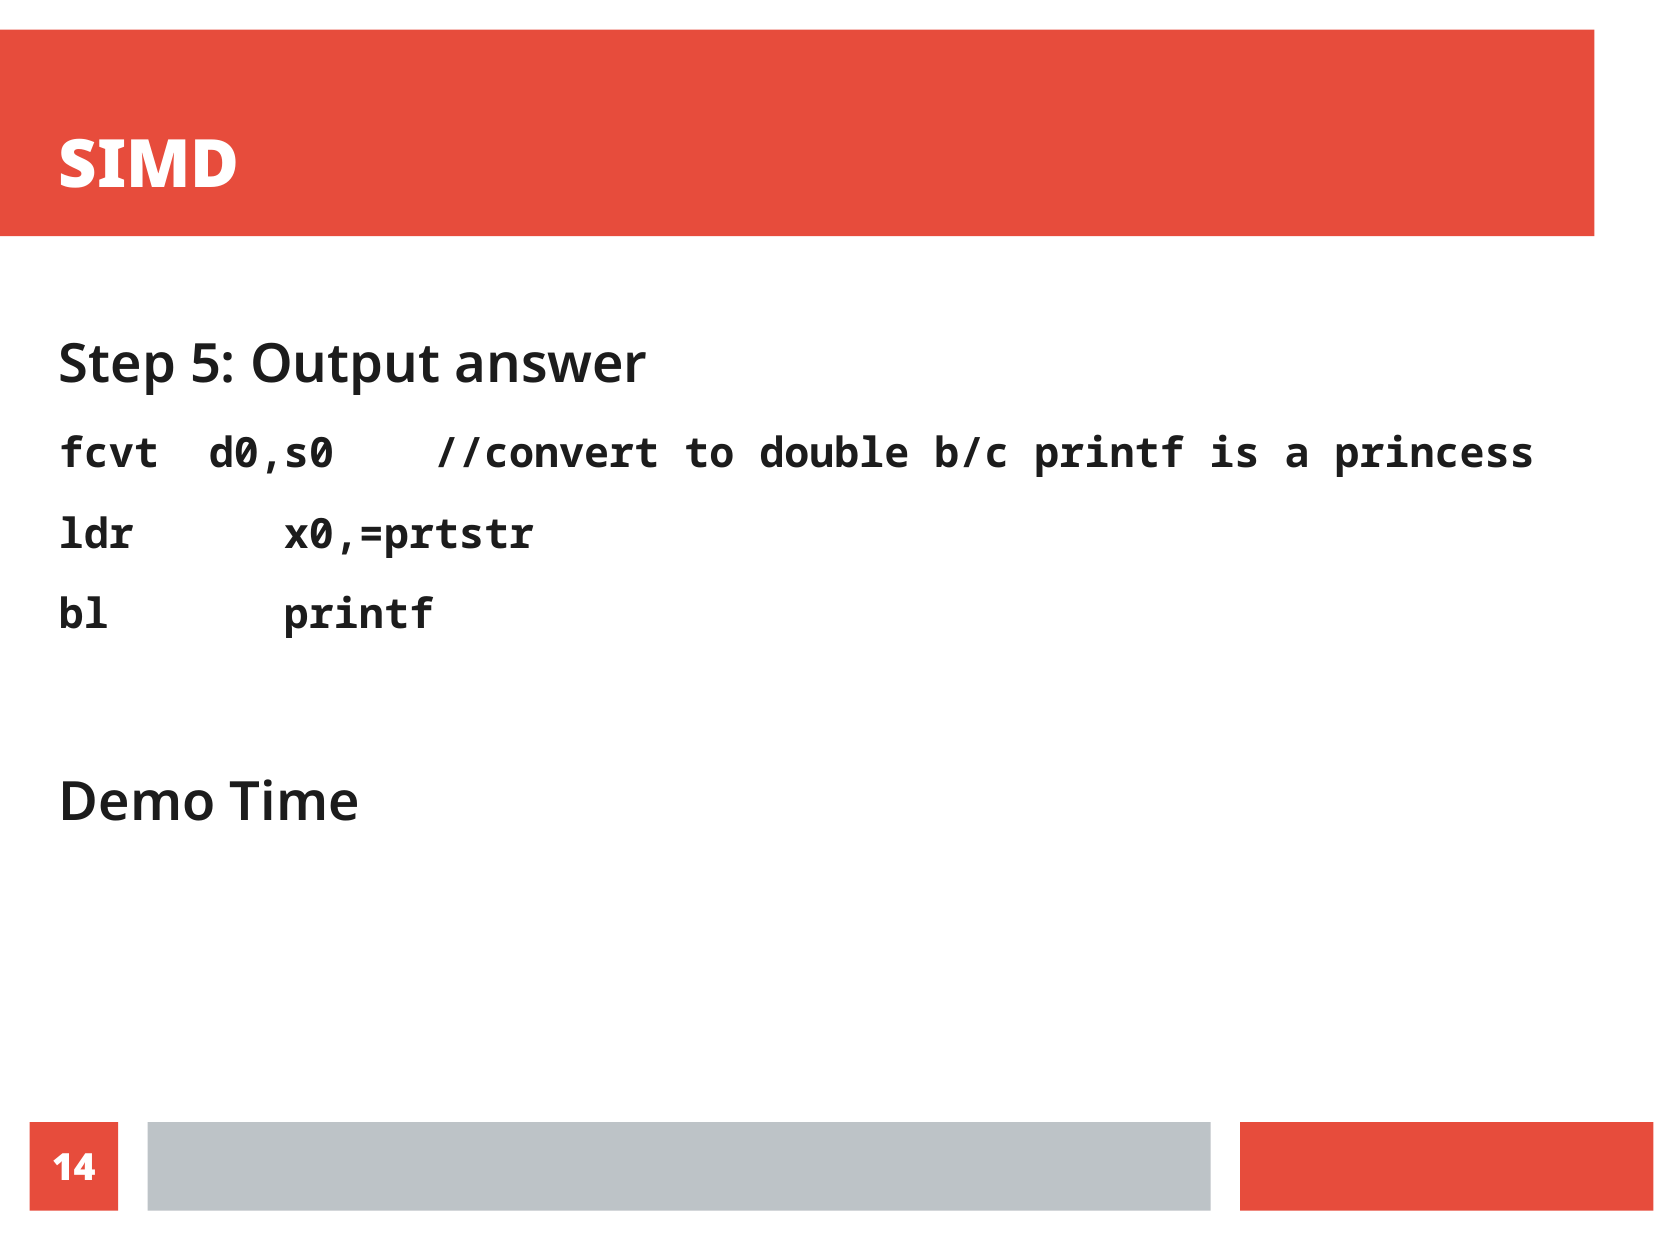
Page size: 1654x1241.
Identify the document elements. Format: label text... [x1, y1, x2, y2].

title SIMD [59, 59, 1595, 207]
list Step 5: Output answer fcvt d0,s0 //convert to double b/c printf is a princess ldr x0,=prtstr bl printf Demo Time [59, 324, 1565, 1093]
